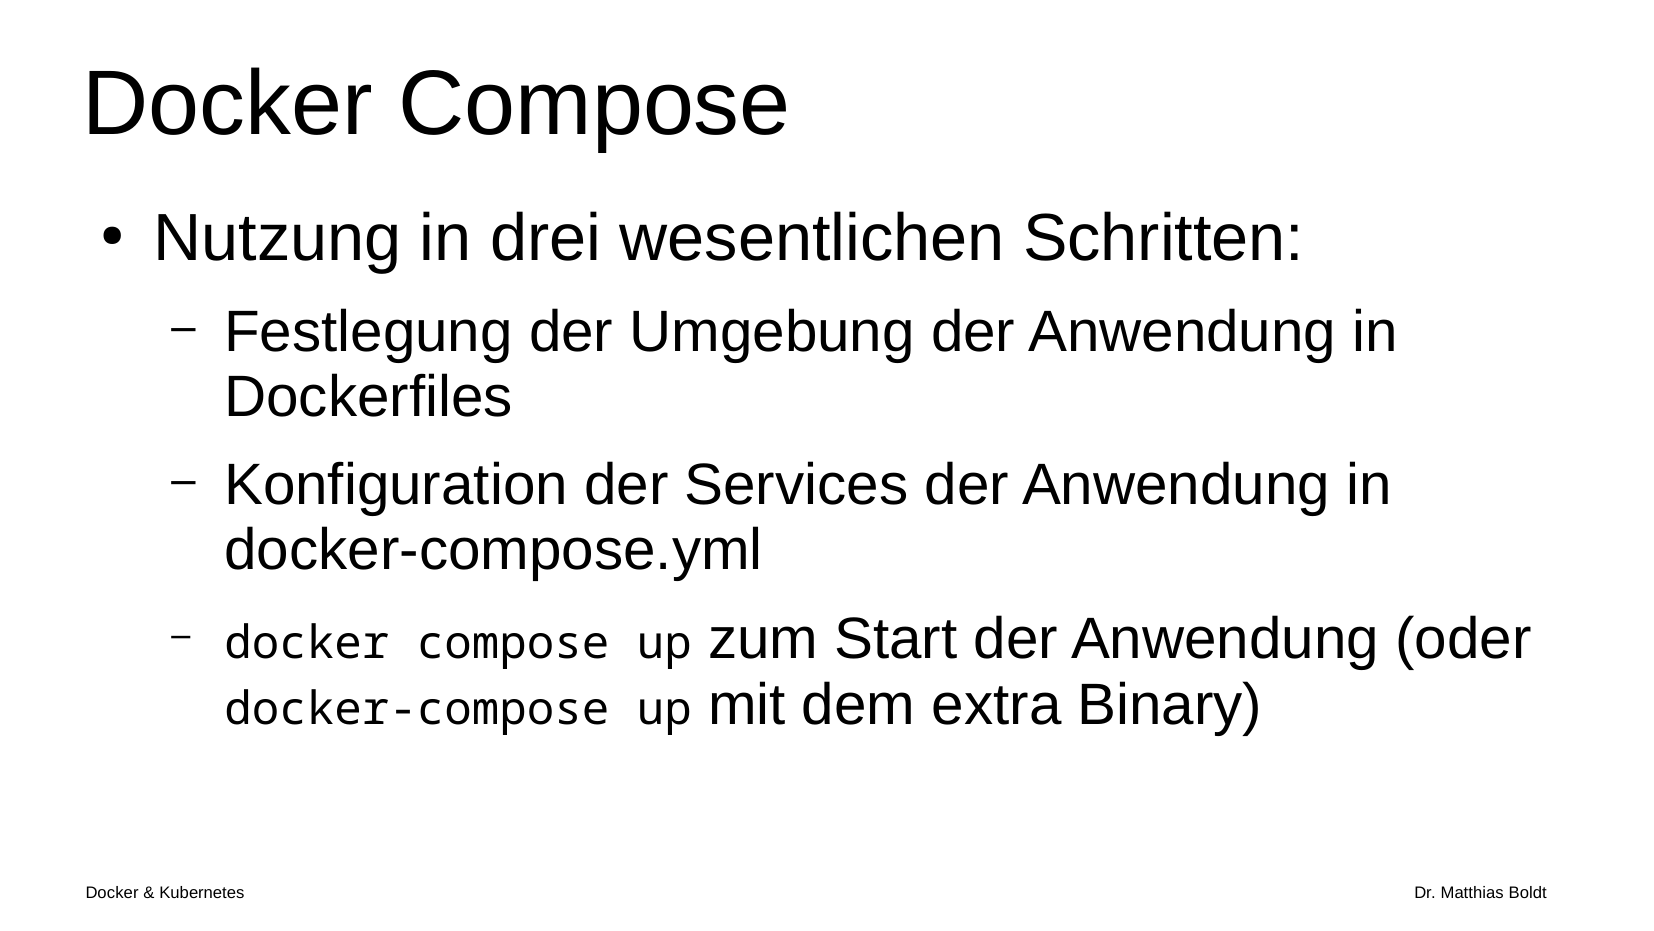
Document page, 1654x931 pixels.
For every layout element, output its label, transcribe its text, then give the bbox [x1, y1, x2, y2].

title Docker Compose [82, 25, 1571, 181]
list Nutzung in drei wesentlichen Schritten: Festlegung der Umgebung der Anwendung in Dockerfiles Konfiguration der Services der Anwendung in docker-compose.yml docker compose up zum Start der Anwendung (oder docker-compose up mit dem extra Binary) [82, 199, 1571, 845]
text_box Docker & Kubernetes Dr. Matthias Boldt [70, 875, 1563, 910]
